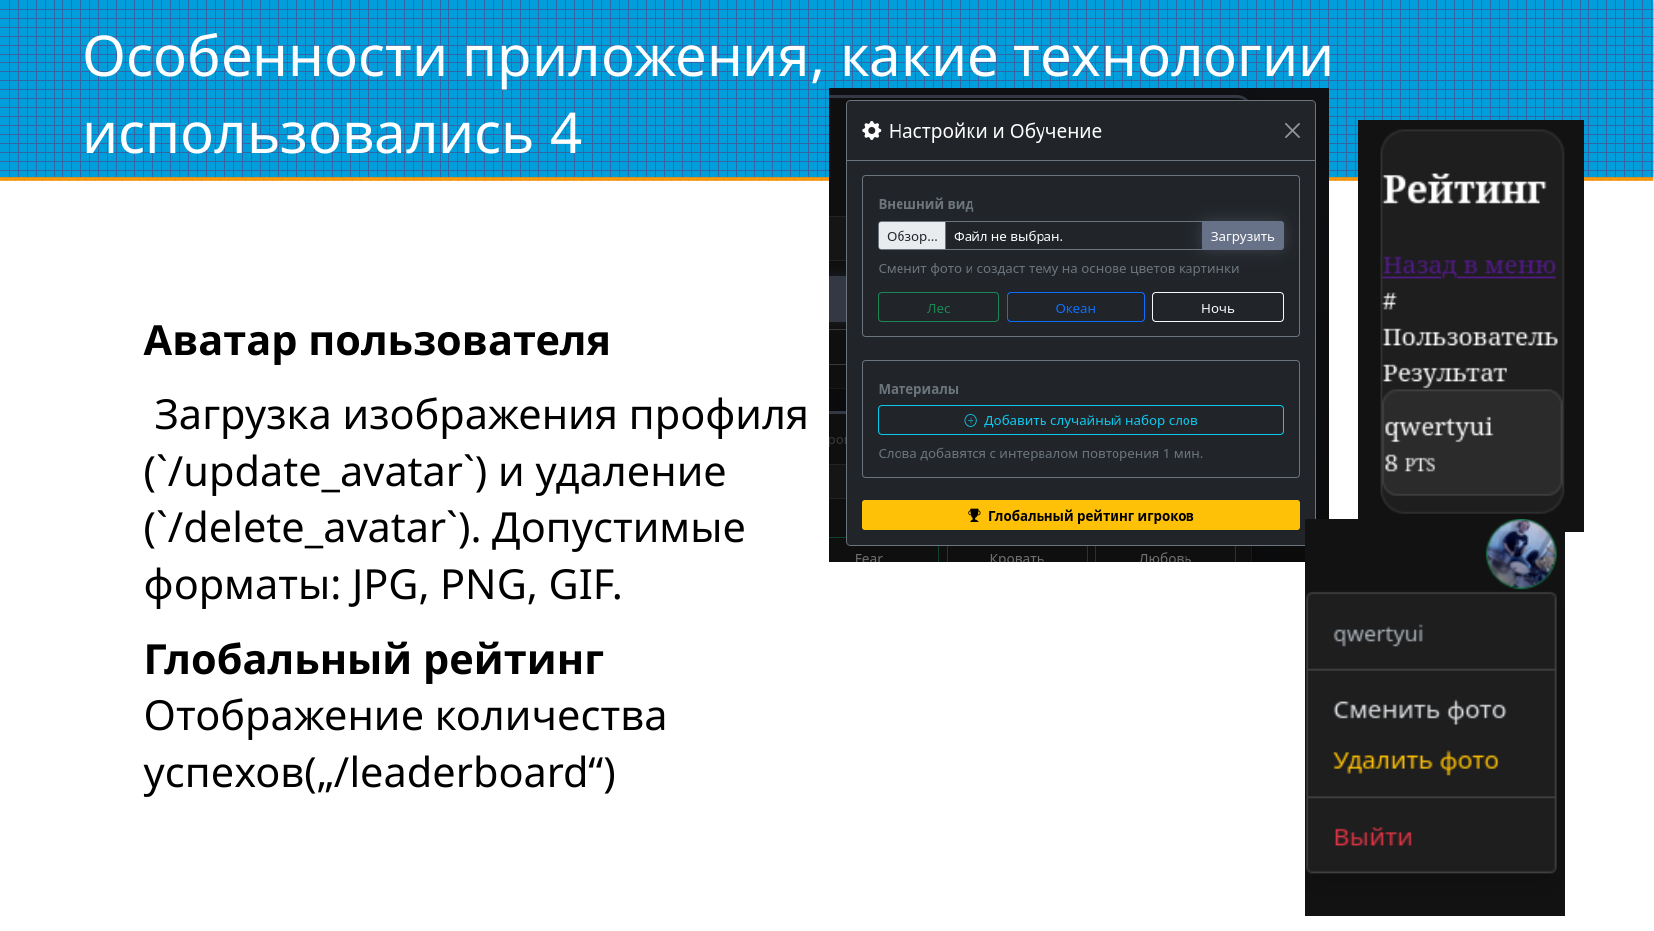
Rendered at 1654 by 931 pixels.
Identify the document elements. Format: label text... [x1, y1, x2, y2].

list Аватар пользователя Загрузка изображения профиля (`/update_avatar`) и удаление (`/delete_avatar`). Допустимые форматы: JPG, PNG, GIF. Глобальный рейтинг Отображение количества успехов(„/leaderboard“) [84, 236, 827, 811]
title Особенности приложения, какие технологии использовались 4 [82, 14, 1571, 171]
picture [829, 89, 1584, 916]
